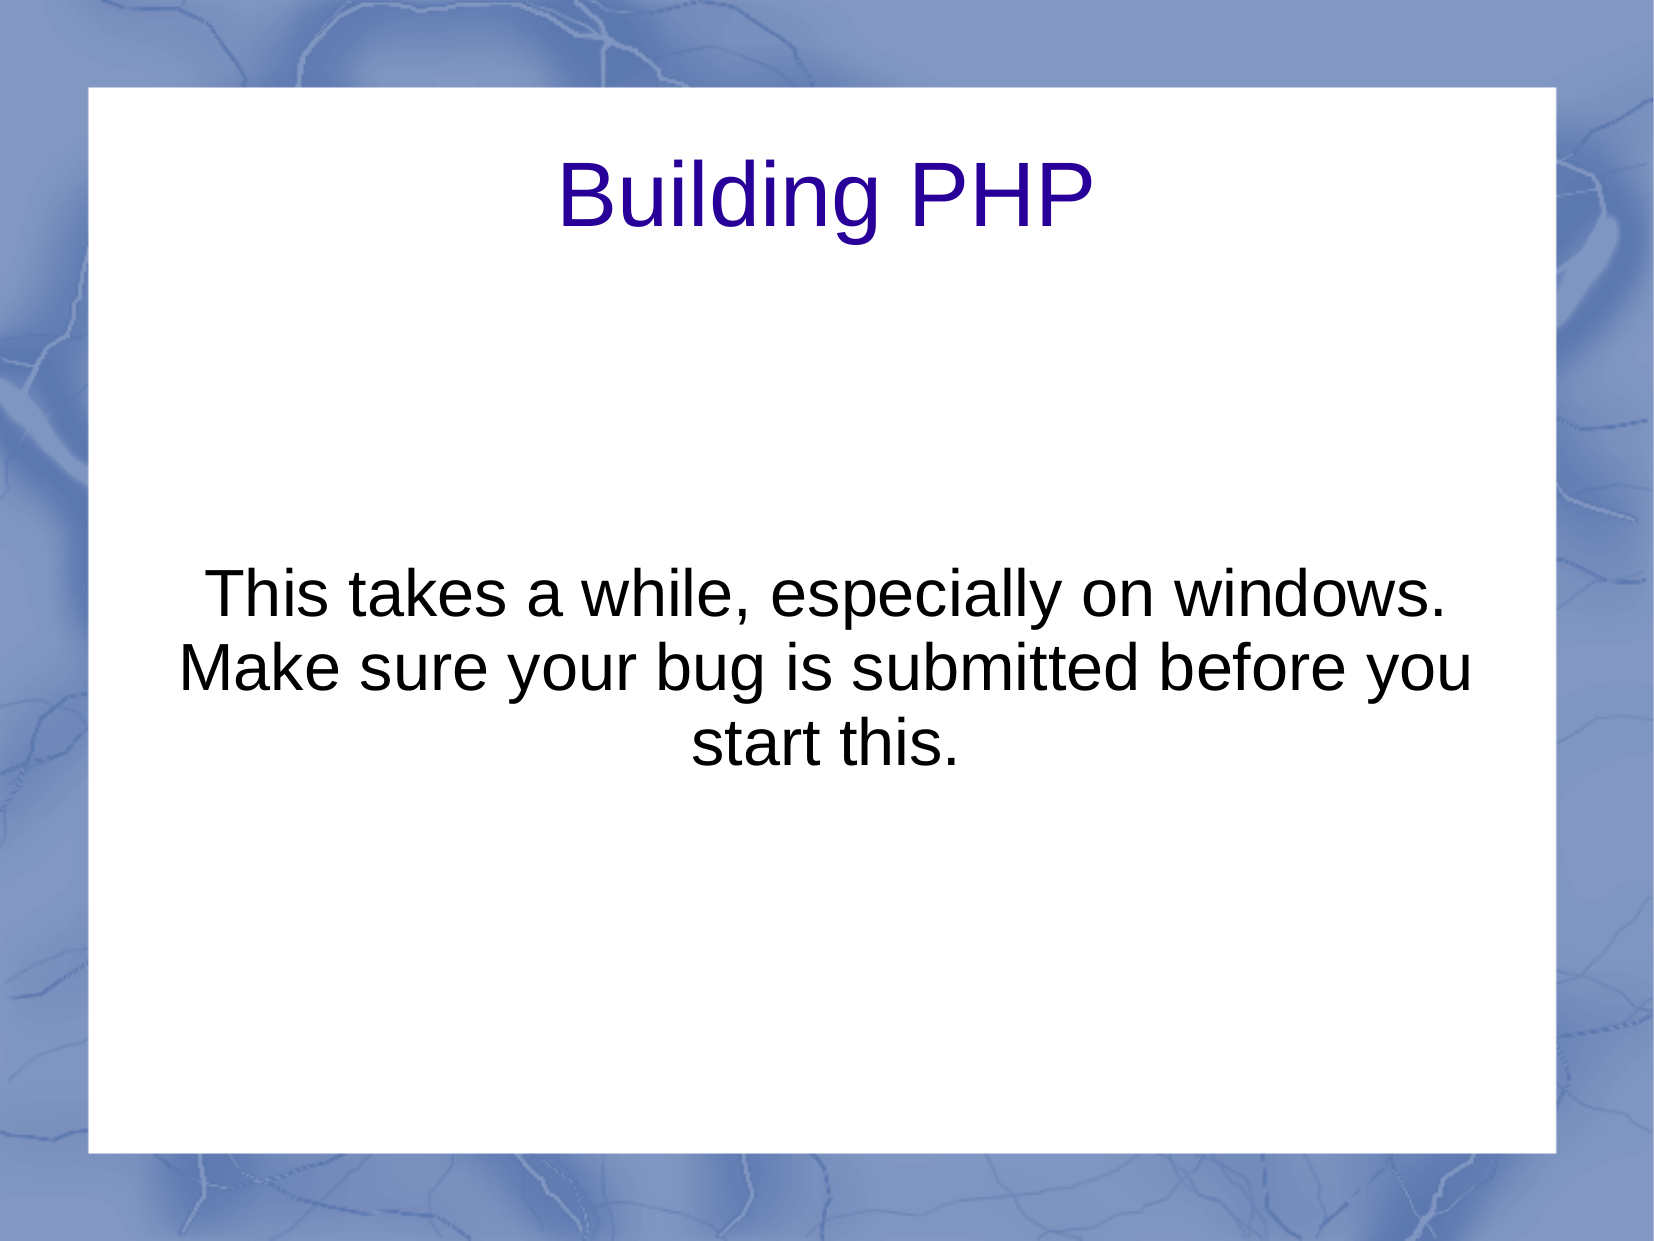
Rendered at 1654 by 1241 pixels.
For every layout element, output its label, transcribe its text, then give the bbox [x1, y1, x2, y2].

subtitle This takes a while, especially on windows. Make sure your bug is submitted before you start this. [147, 333, 1506, 1003]
title Building PHP [118, 90, 1536, 298]
picture [0, 0, 1654, 1241]
